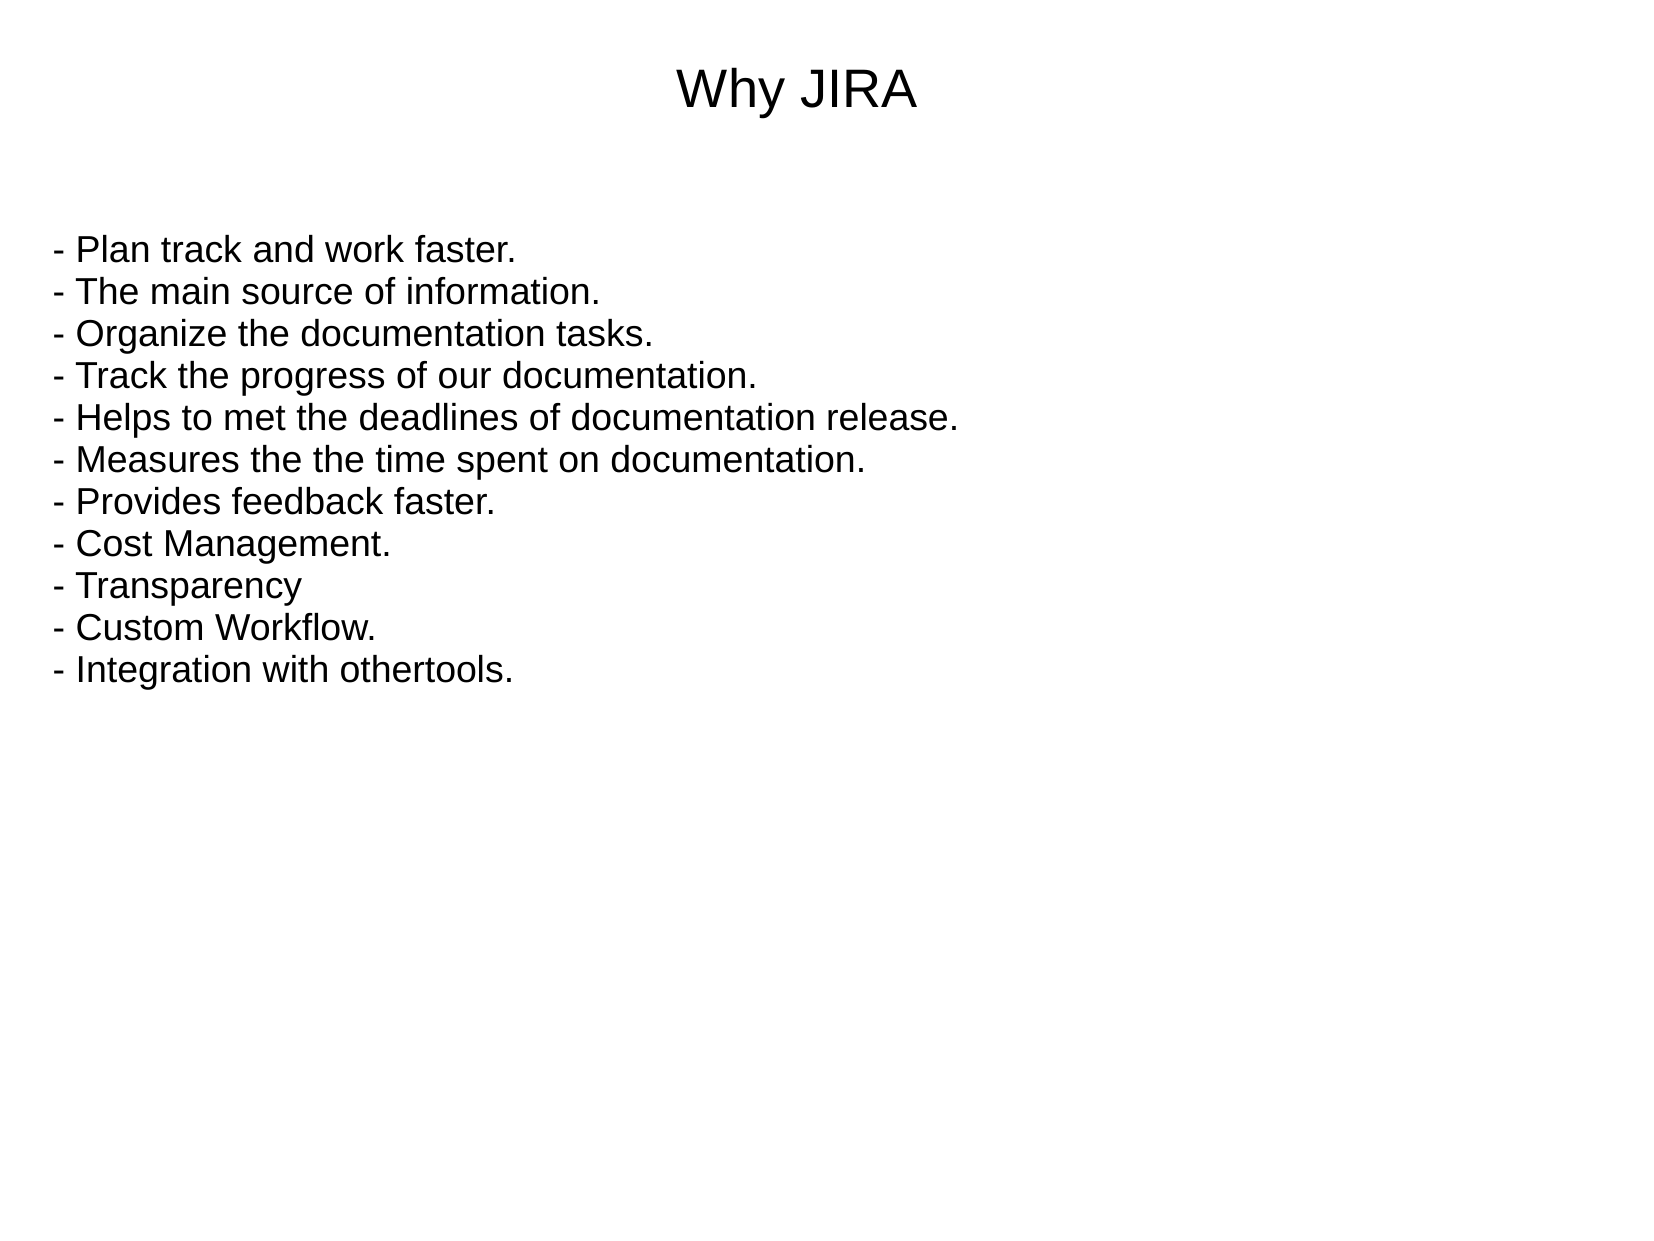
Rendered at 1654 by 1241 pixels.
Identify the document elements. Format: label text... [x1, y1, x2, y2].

text_box Why JIRA [662, 58, 934, 119]
title - Plan track and work faster. - The main source of information. - Organize the documentation tasks. - Track the progress of our documentation. - Helps to met the deadlines of documentation release. - Measures the the time spent on documentation. - Provides feedback faster. - Cost Management. - Transparency - Custom Workflow. - Integration with othertools. [52, 186, 1541, 733]
